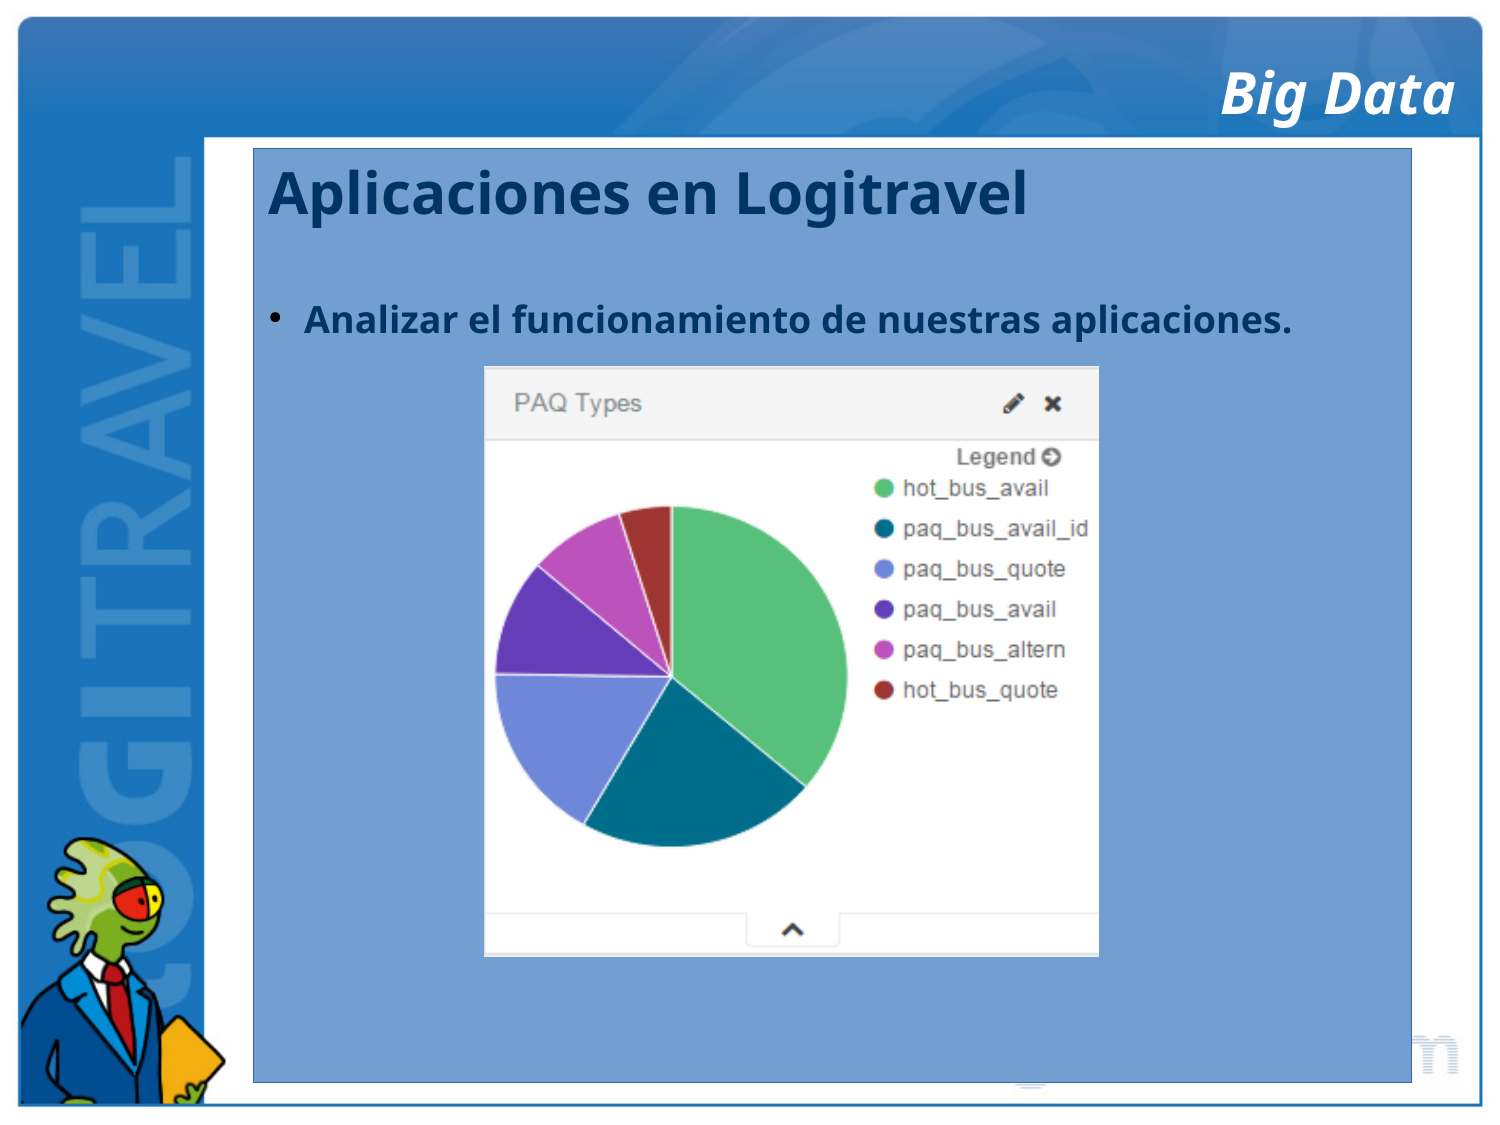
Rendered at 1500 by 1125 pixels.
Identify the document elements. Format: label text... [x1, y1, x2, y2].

picture [0, 0, 1500, 1125]
text_box Aplicaciones en Logitravel Analizar el funcionamiento de nuestras aplicaciones. [253, 148, 1412, 1083]
text_box Big Data [1284, 89, 1296, 108]
text_box Big Data [694, 62, 1471, 121]
